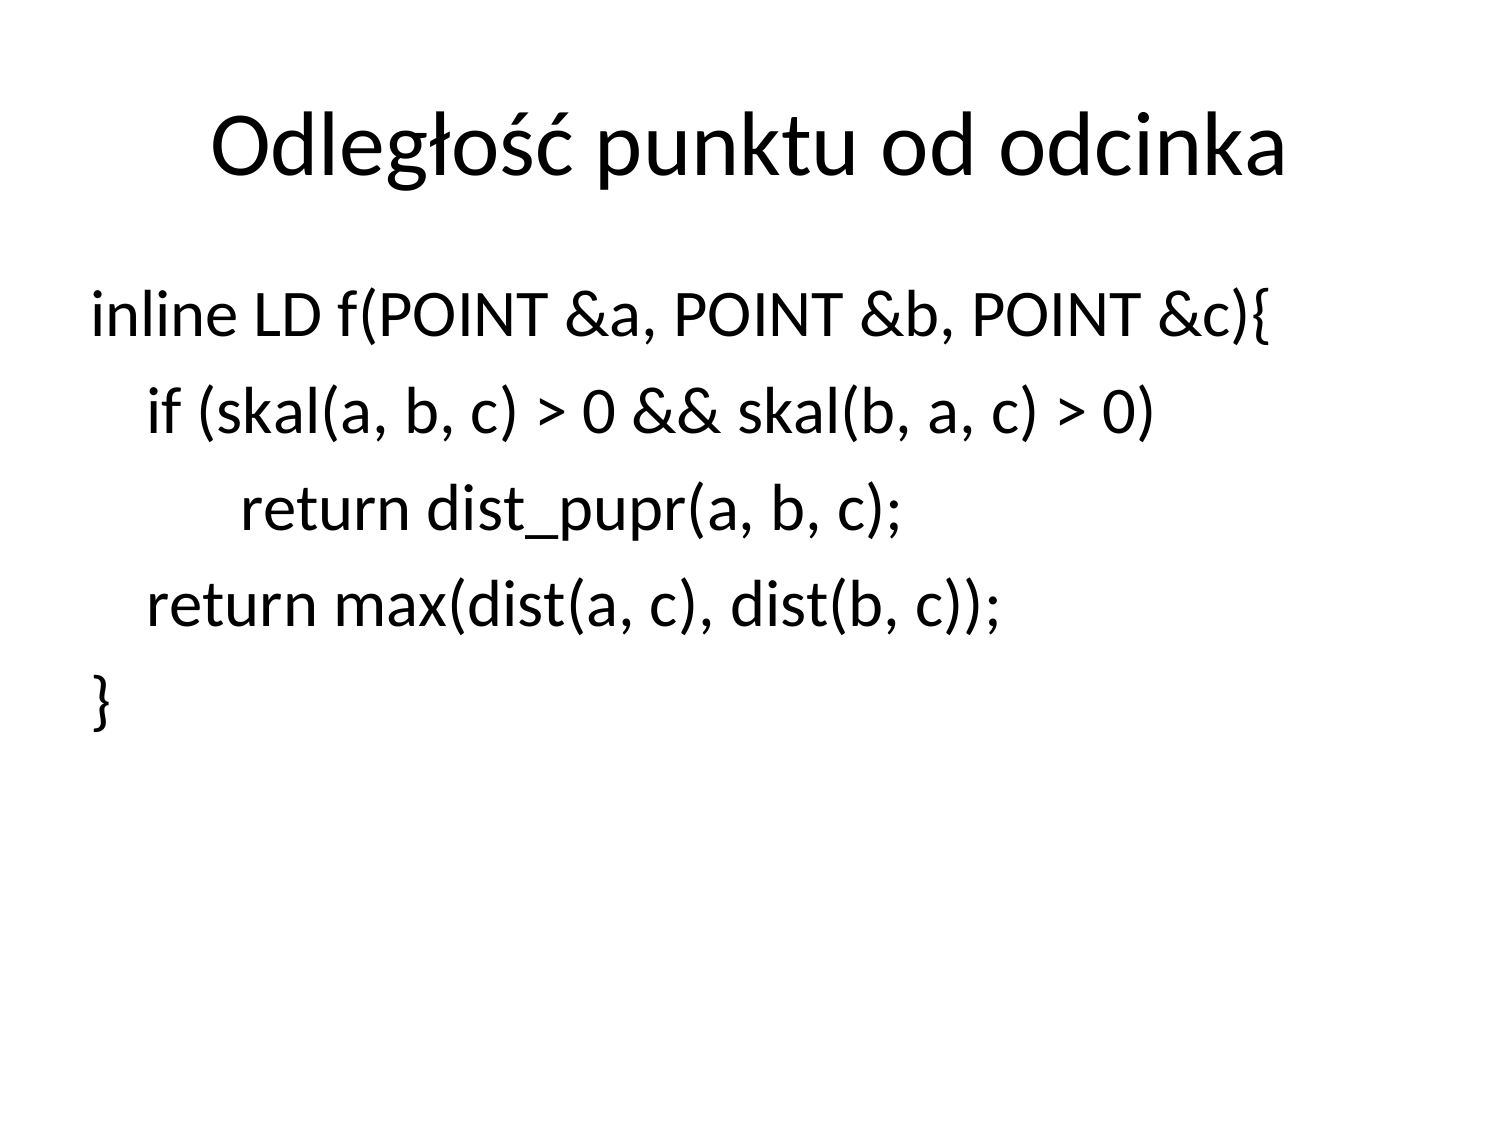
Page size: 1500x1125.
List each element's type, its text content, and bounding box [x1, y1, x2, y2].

list inline LD f(POINT &a, POINT &b, POINT &c){ if (skal(a, b, c) > 0 && skal(b, a, c) > 0) return dist_pupr(a, b, c); return max(dist(a, c), dist(b, c)); } [75, 262, 1426, 1005]
title Odległość punktu od odcinka [75, 45, 1426, 233]
